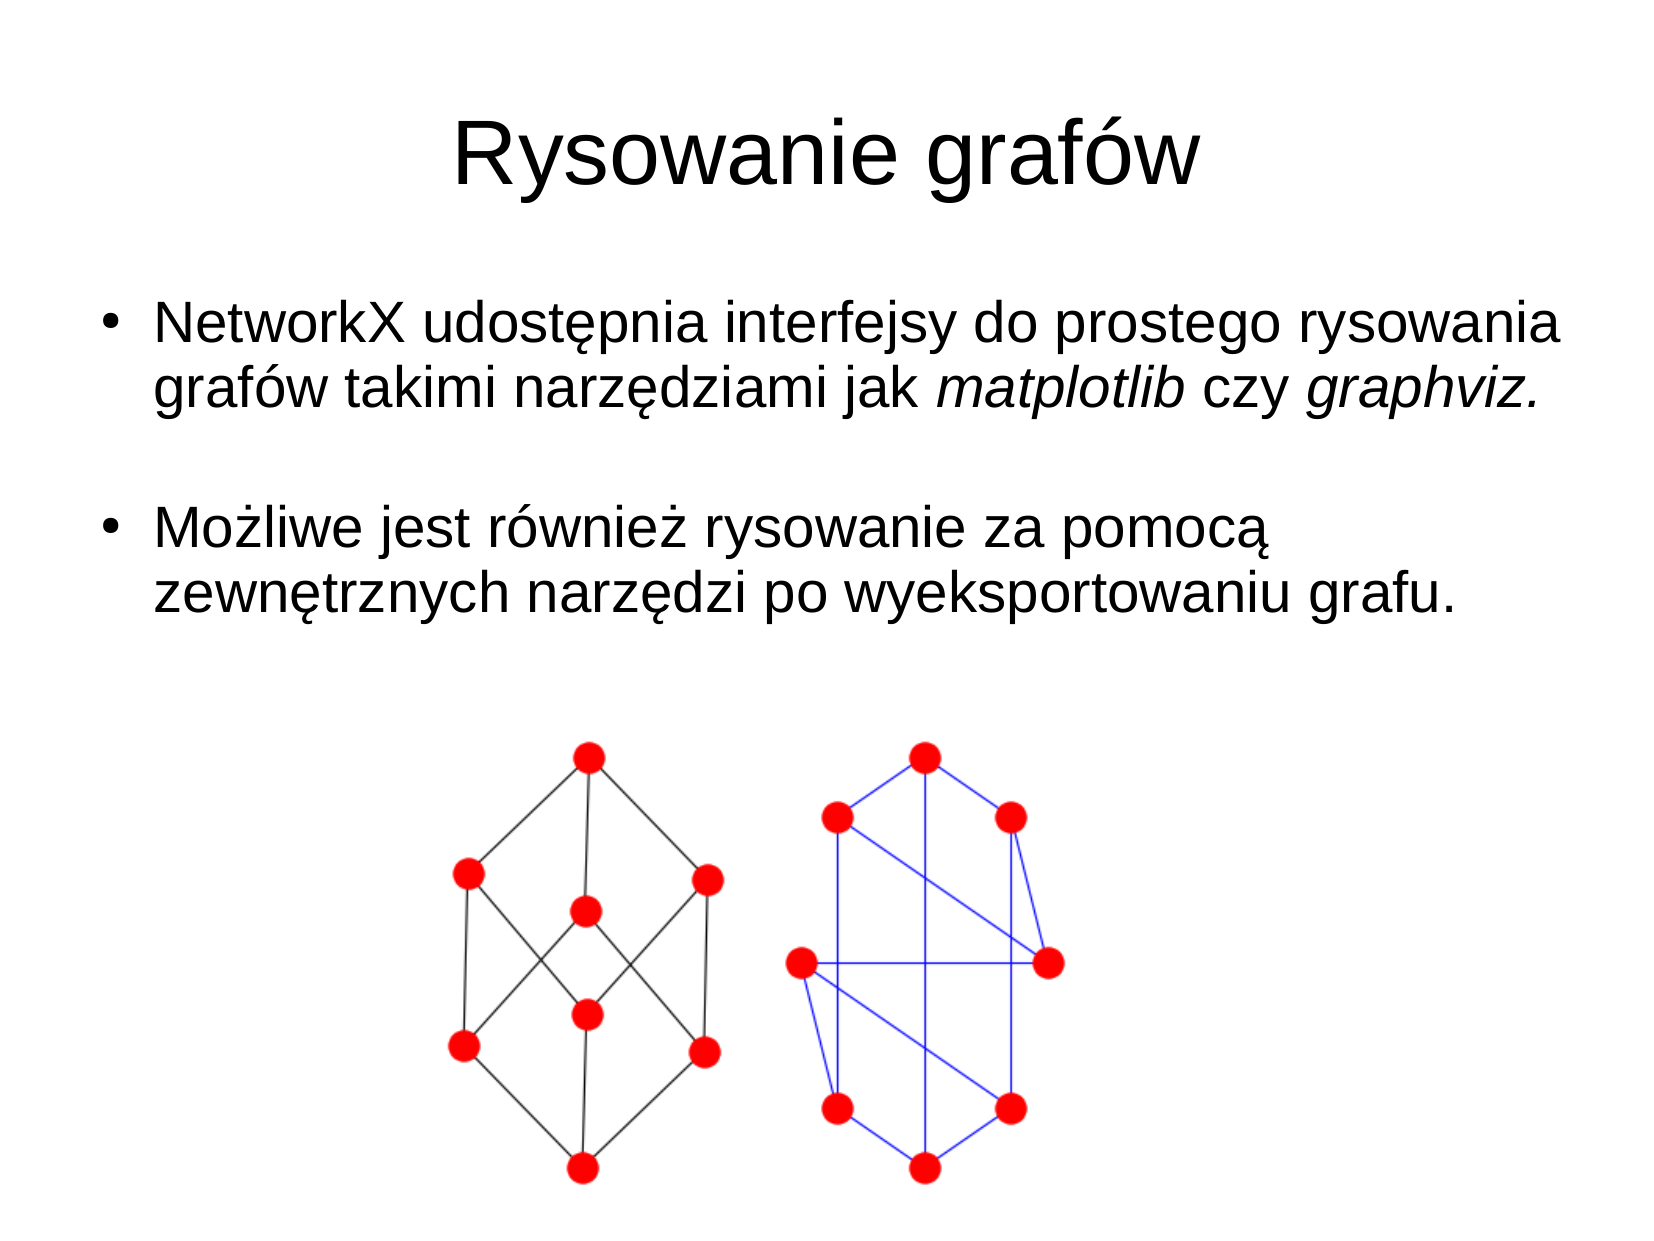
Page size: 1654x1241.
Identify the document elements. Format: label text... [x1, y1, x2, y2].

list NetworkX udostępnia interfejsy do prostego rysowania grafów takimi narzędziami jak matplotlib czy graphviz. Możliwe jest również rysowanie za pomocą zewnętrznych narzędzi po wyeksportowaniu grafu. [82, 290, 1571, 1010]
picture [345, 659, 1145, 1241]
title Rysowanie grafów [82, 49, 1571, 257]
